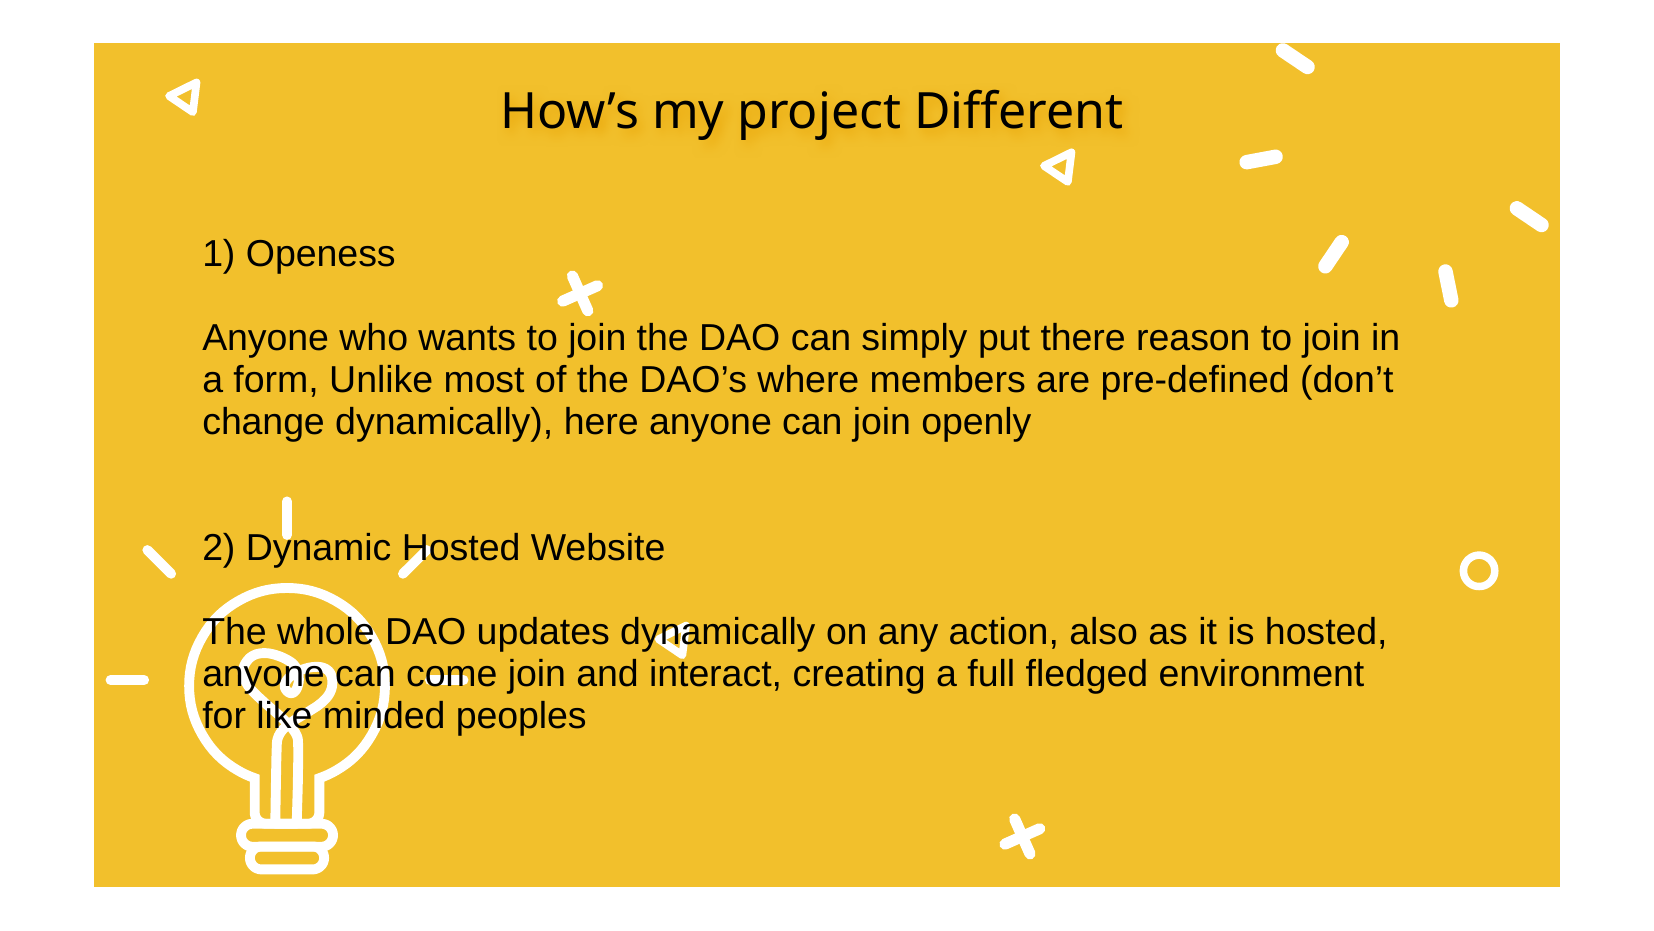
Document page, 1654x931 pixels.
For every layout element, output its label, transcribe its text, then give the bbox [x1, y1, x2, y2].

text_box 1) Openess Anyone who wants to join the DAO can simply put there reason to join in a form, Unlike most of the DAO’s where members are pre-defined (don’t change dynamically), here anyone can join openly 2) Dynamic Hosted Website The whole DAO updates dynamically on any action, also as it is hosted, anyone can come join and interact, creating a full fledged environment for like minded peoples [187, 225, 1426, 744]
title How’s my project Different [269, 41, 1355, 178]
